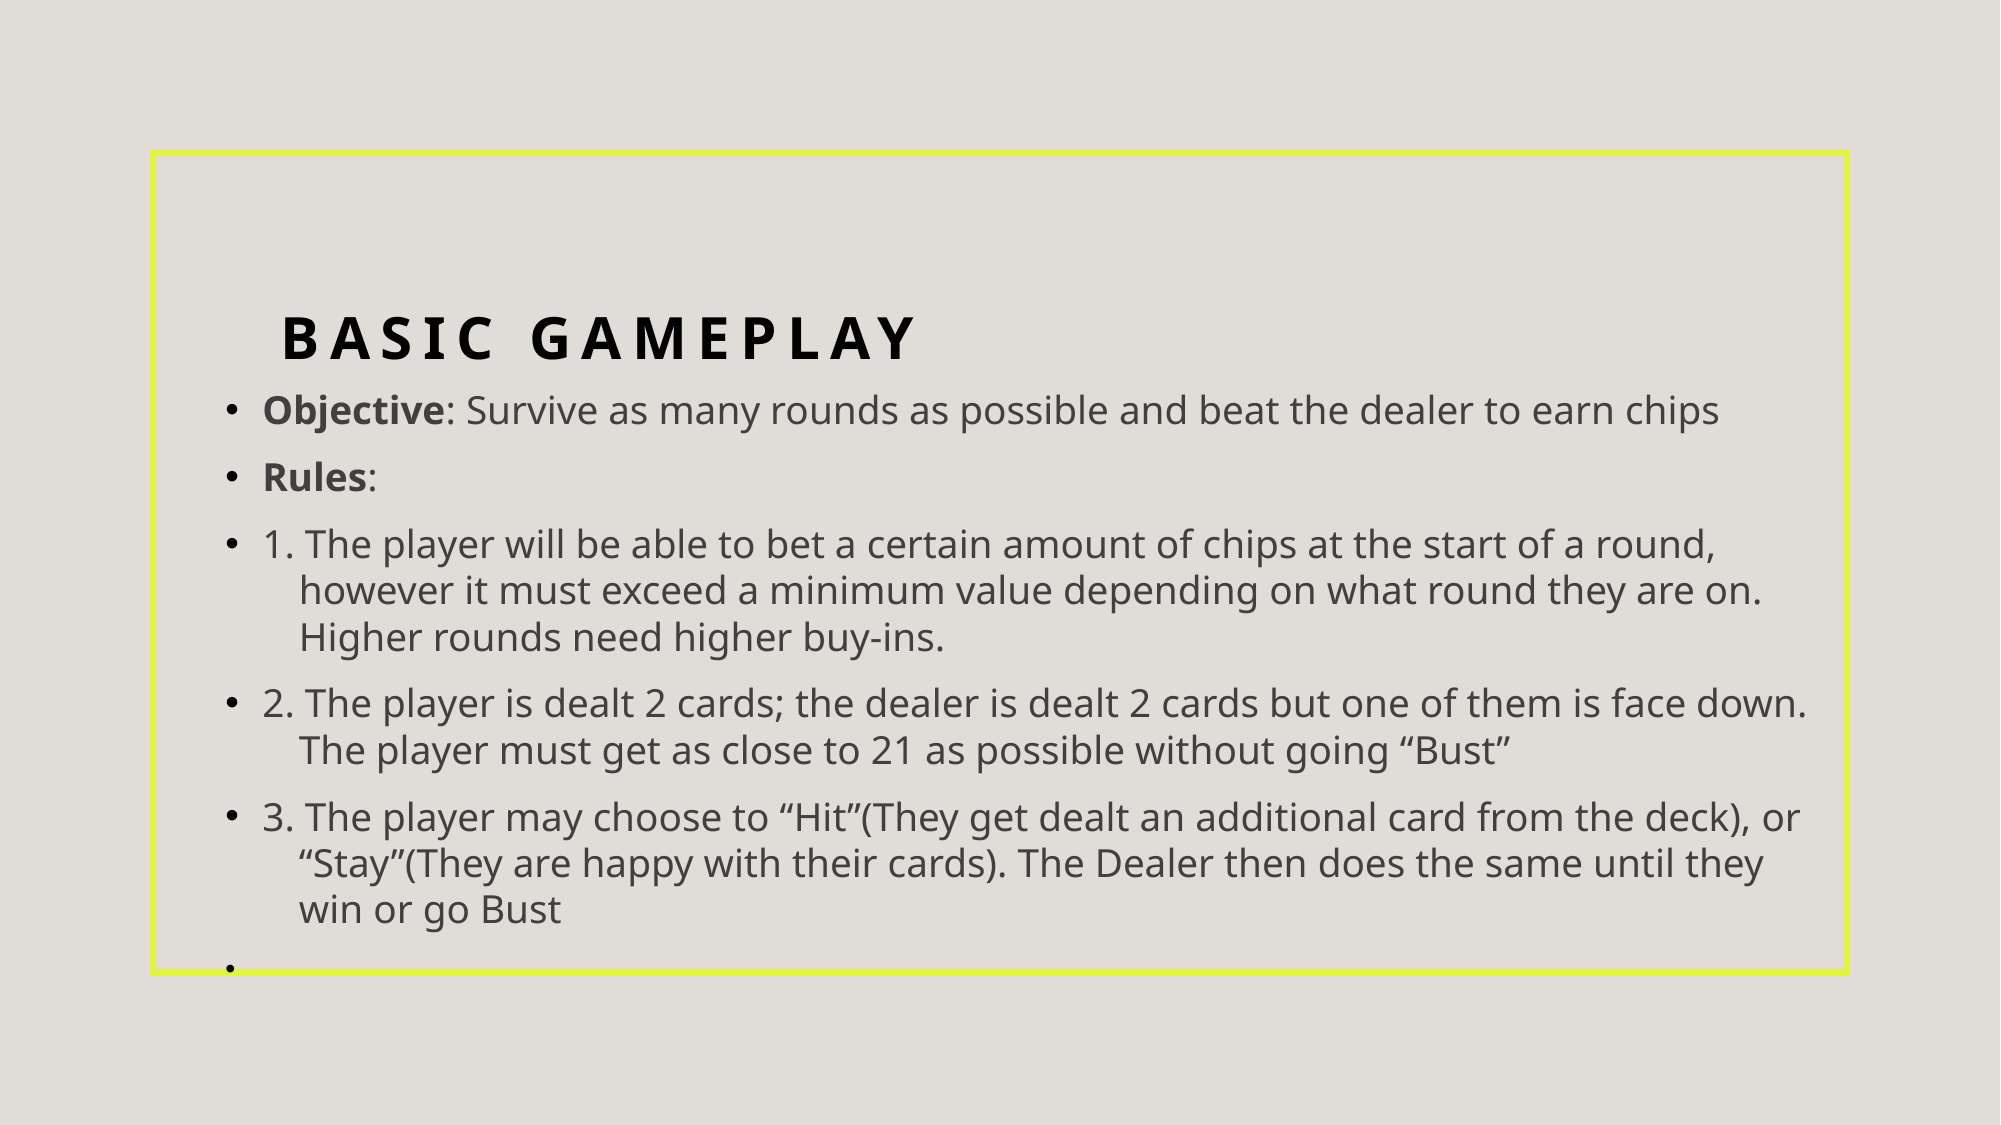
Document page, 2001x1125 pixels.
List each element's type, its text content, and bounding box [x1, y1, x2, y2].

title Basic Gameplay [265, 202, 1739, 378]
list Objective: Survive as many rounds as possible and beat the dealer to earn chips Rules: 1. The player will be able to bet a certain amount of chips at the start of a round, however it must exceed a minimum value depending on what round they are on. Higher rounds need higher buy-ins. 2. The player is dealt 2 cards; the dealer is dealt 2 cards but one of them is face down. The player must get as close to 21 as possible without going “Bust” 3. The player may choose to “Hit”(They get dealt an additional card from the deck), or “Stay”(They are happy with their cards). The Dealer then does the same until they win or go Bust [210, 378, 1851, 1125]
